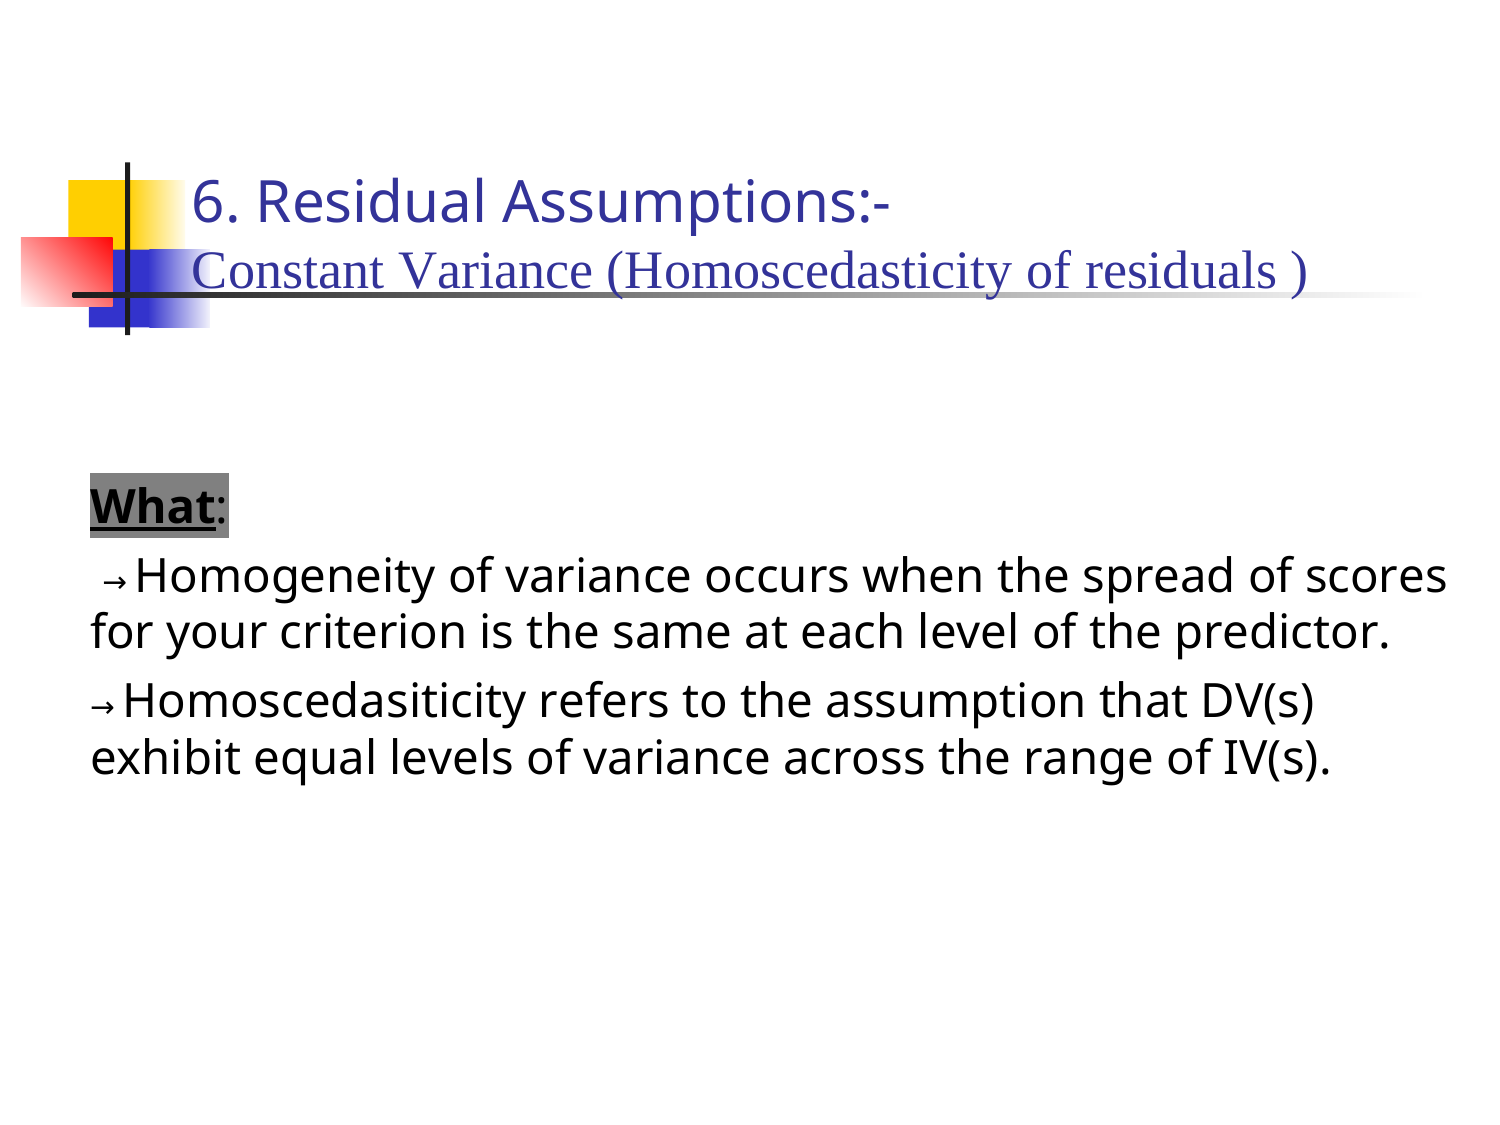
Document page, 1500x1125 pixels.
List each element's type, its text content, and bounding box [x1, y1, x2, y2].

title 6. Residual Assumptions:- Constant Variance (Homoscedasticity of residuals ) [177, 156, 1453, 308]
list What: → Homogeneity of variance occurs when the spread of scores for your criterion is the same at each level of the predictor. → Homoscedasiticity refers to the assumption that DV(s) exhibit equal levels of variance across the range of IV(s). [35, 468, 1465, 827]
